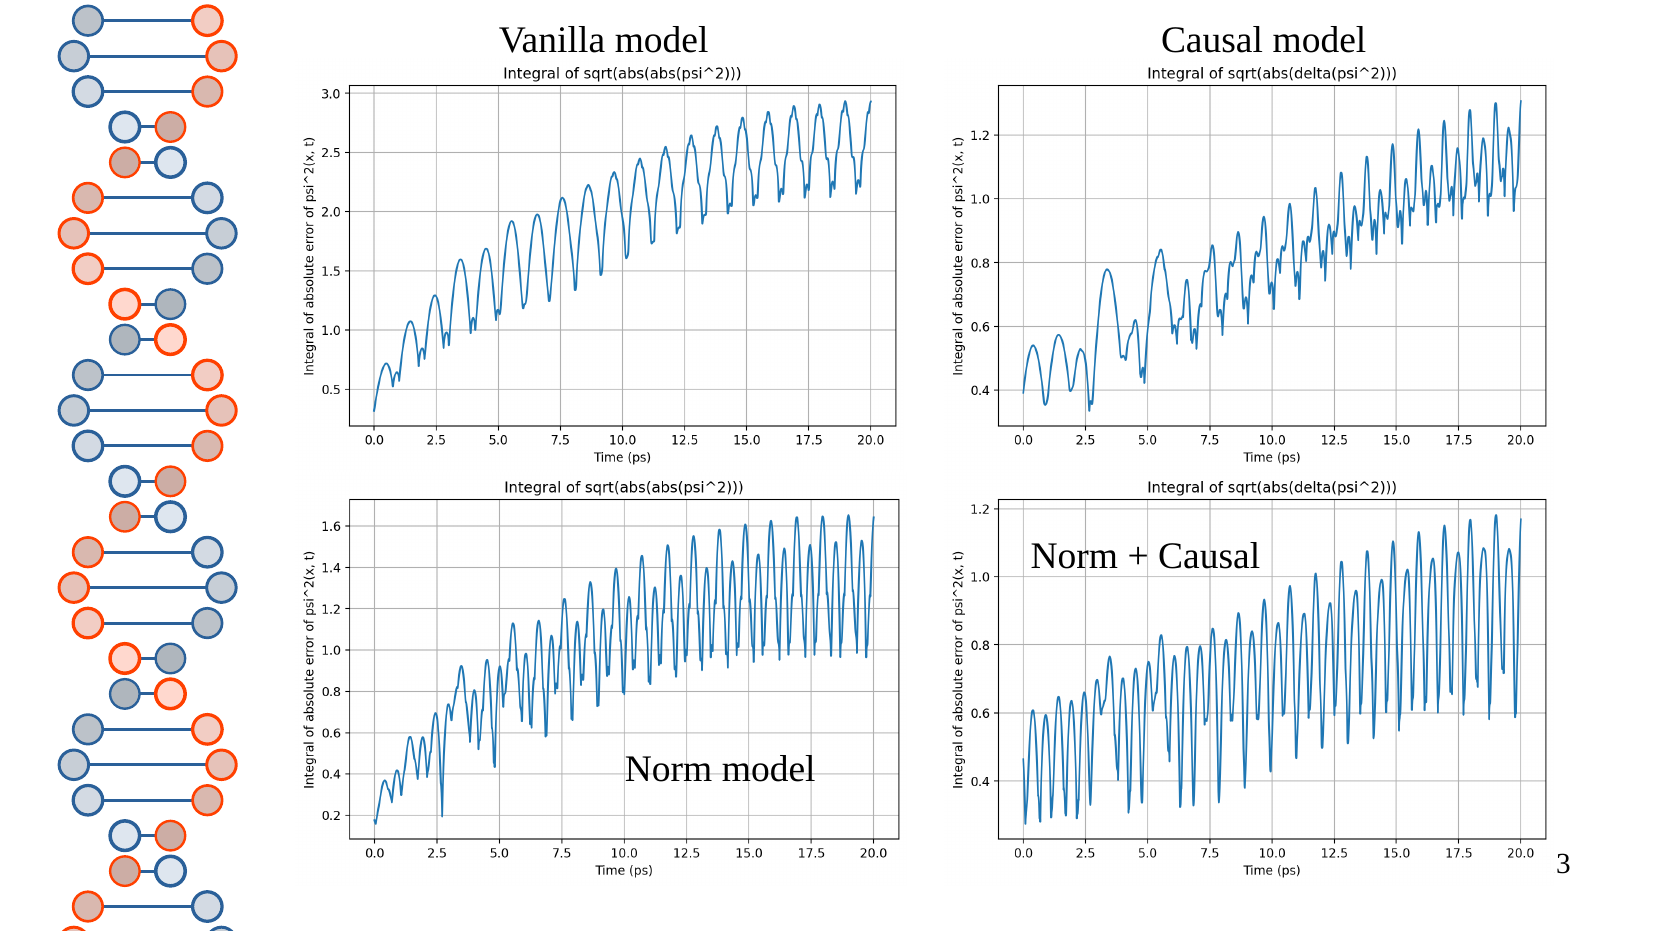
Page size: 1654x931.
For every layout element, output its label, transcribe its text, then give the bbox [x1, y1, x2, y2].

text_box Vanilla model [483, 11, 730, 69]
text_box Norm + Causal [1015, 527, 1286, 597]
text_box Norm model [610, 740, 856, 799]
picture [944, 58, 1554, 886]
picture [295, 58, 907, 886]
text_box Causal model [1146, 11, 1392, 58]
